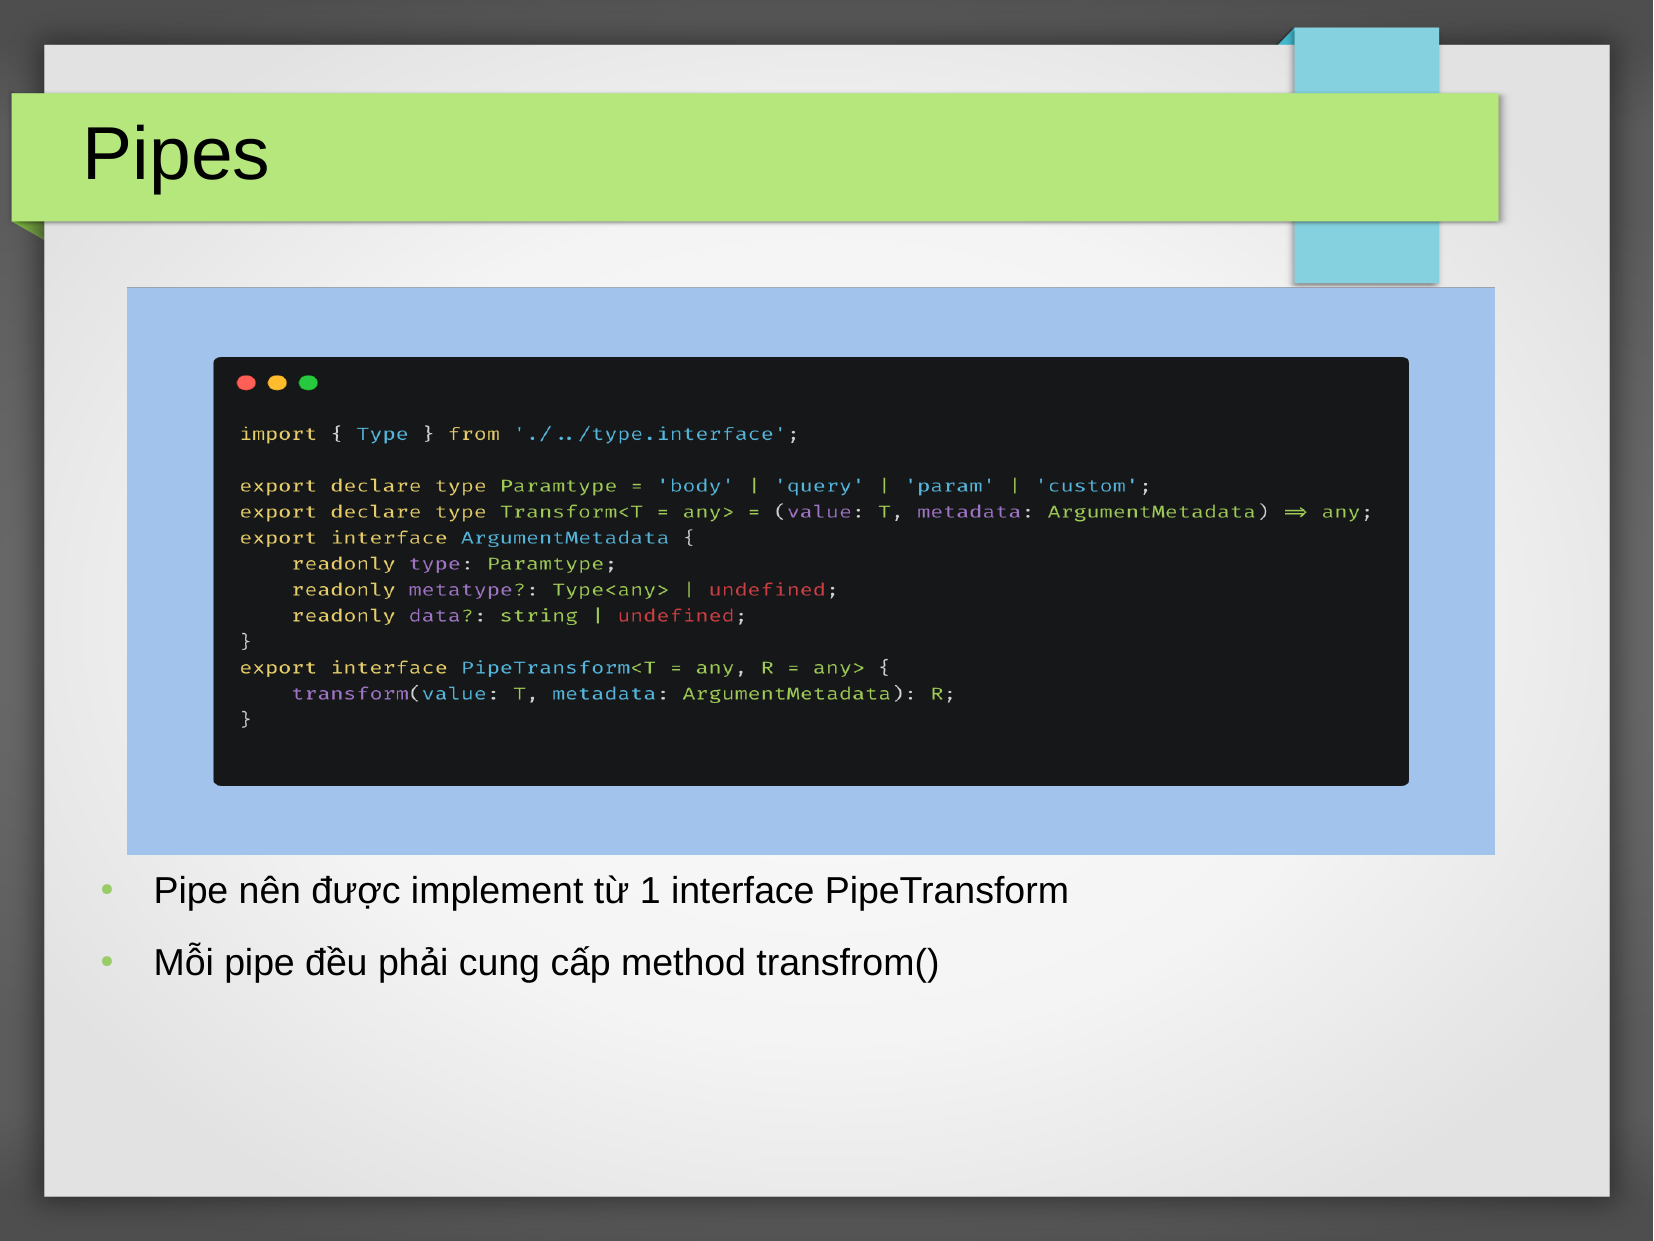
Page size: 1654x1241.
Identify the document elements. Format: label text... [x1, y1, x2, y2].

list Pipe nên được implement từ 1 interface PipeTransform Mỗi pipe đều phải cung cấp method transfrom() [82, 870, 1571, 1184]
title Pipes [82, 94, 1264, 213]
picture [0, 0, 1653, 1241]
